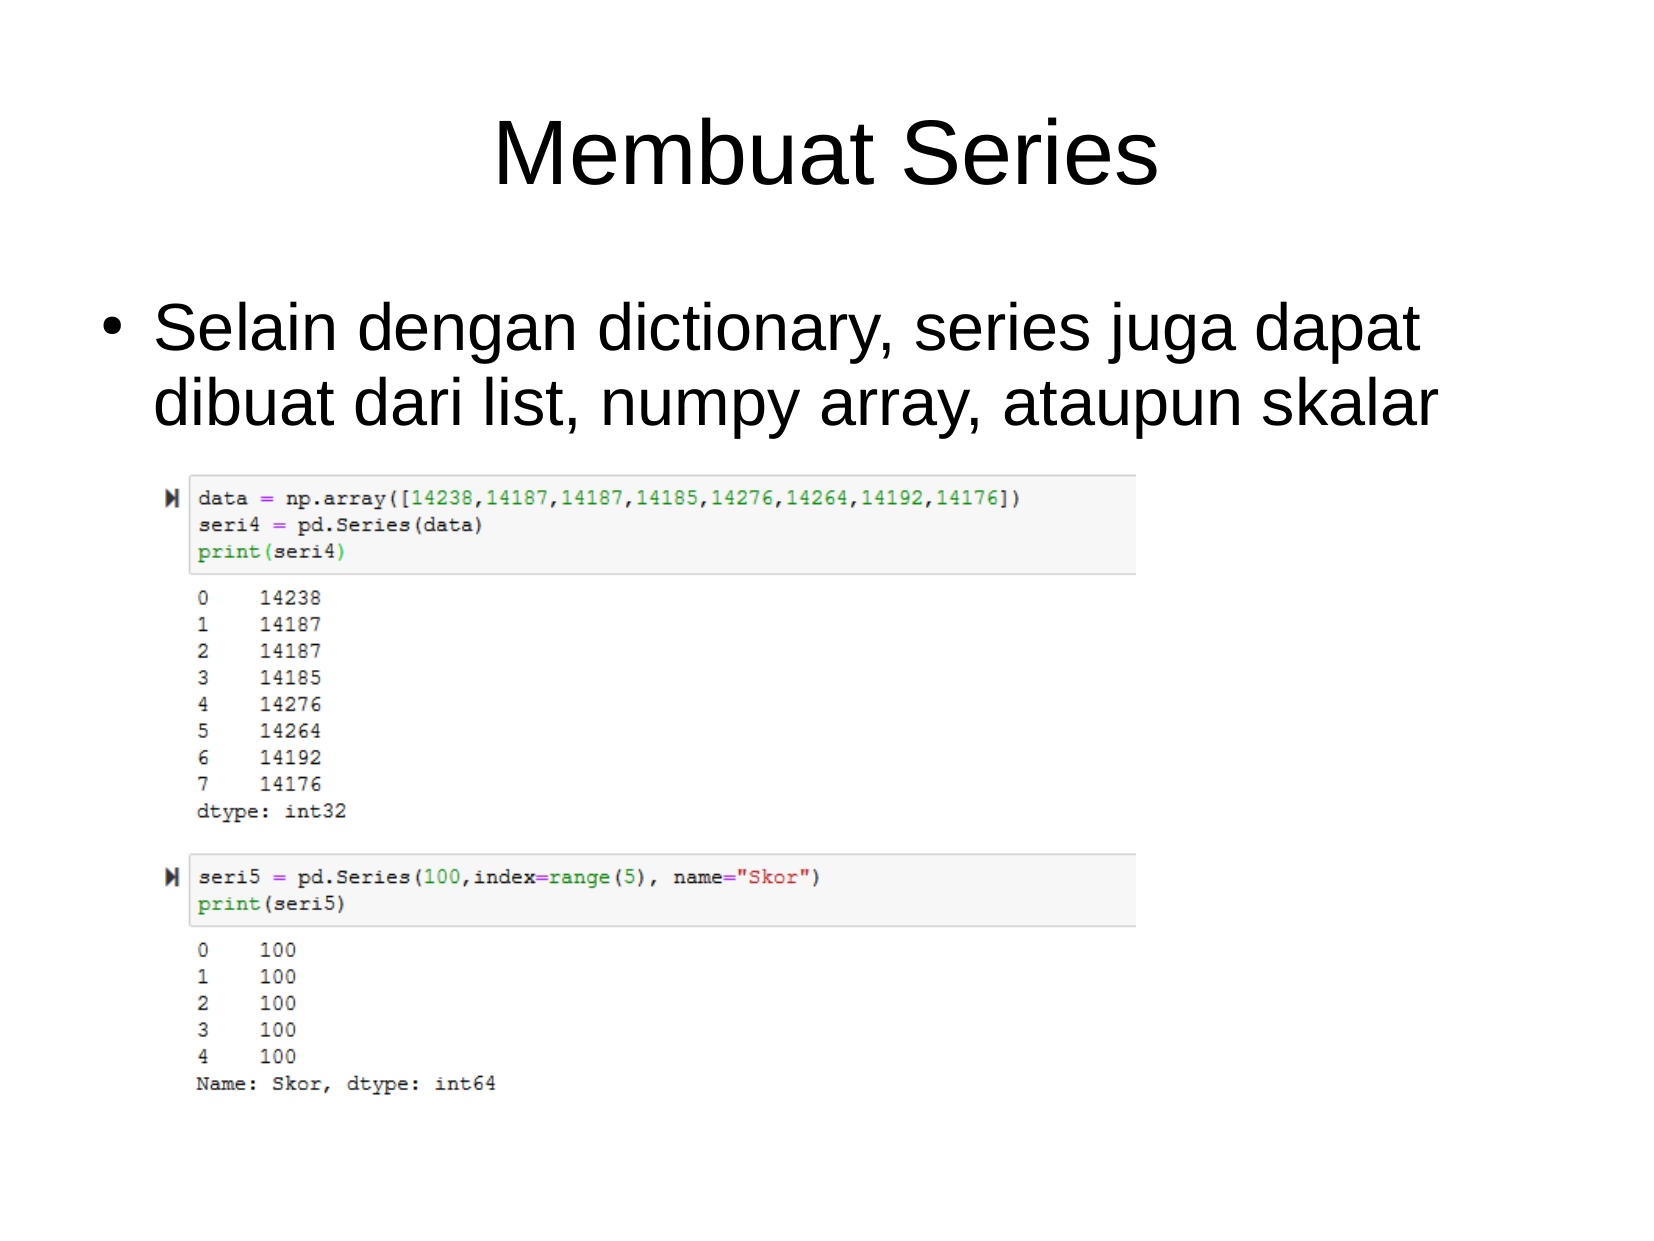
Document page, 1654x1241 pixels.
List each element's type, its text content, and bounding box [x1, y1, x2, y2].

list Selain dengan dictionary, series juga dapat dibuat dari list, numpy array, ataupun skalar [82, 290, 1571, 1010]
title Membuat Series [82, 49, 1571, 257]
picture [150, 464, 1136, 1112]
